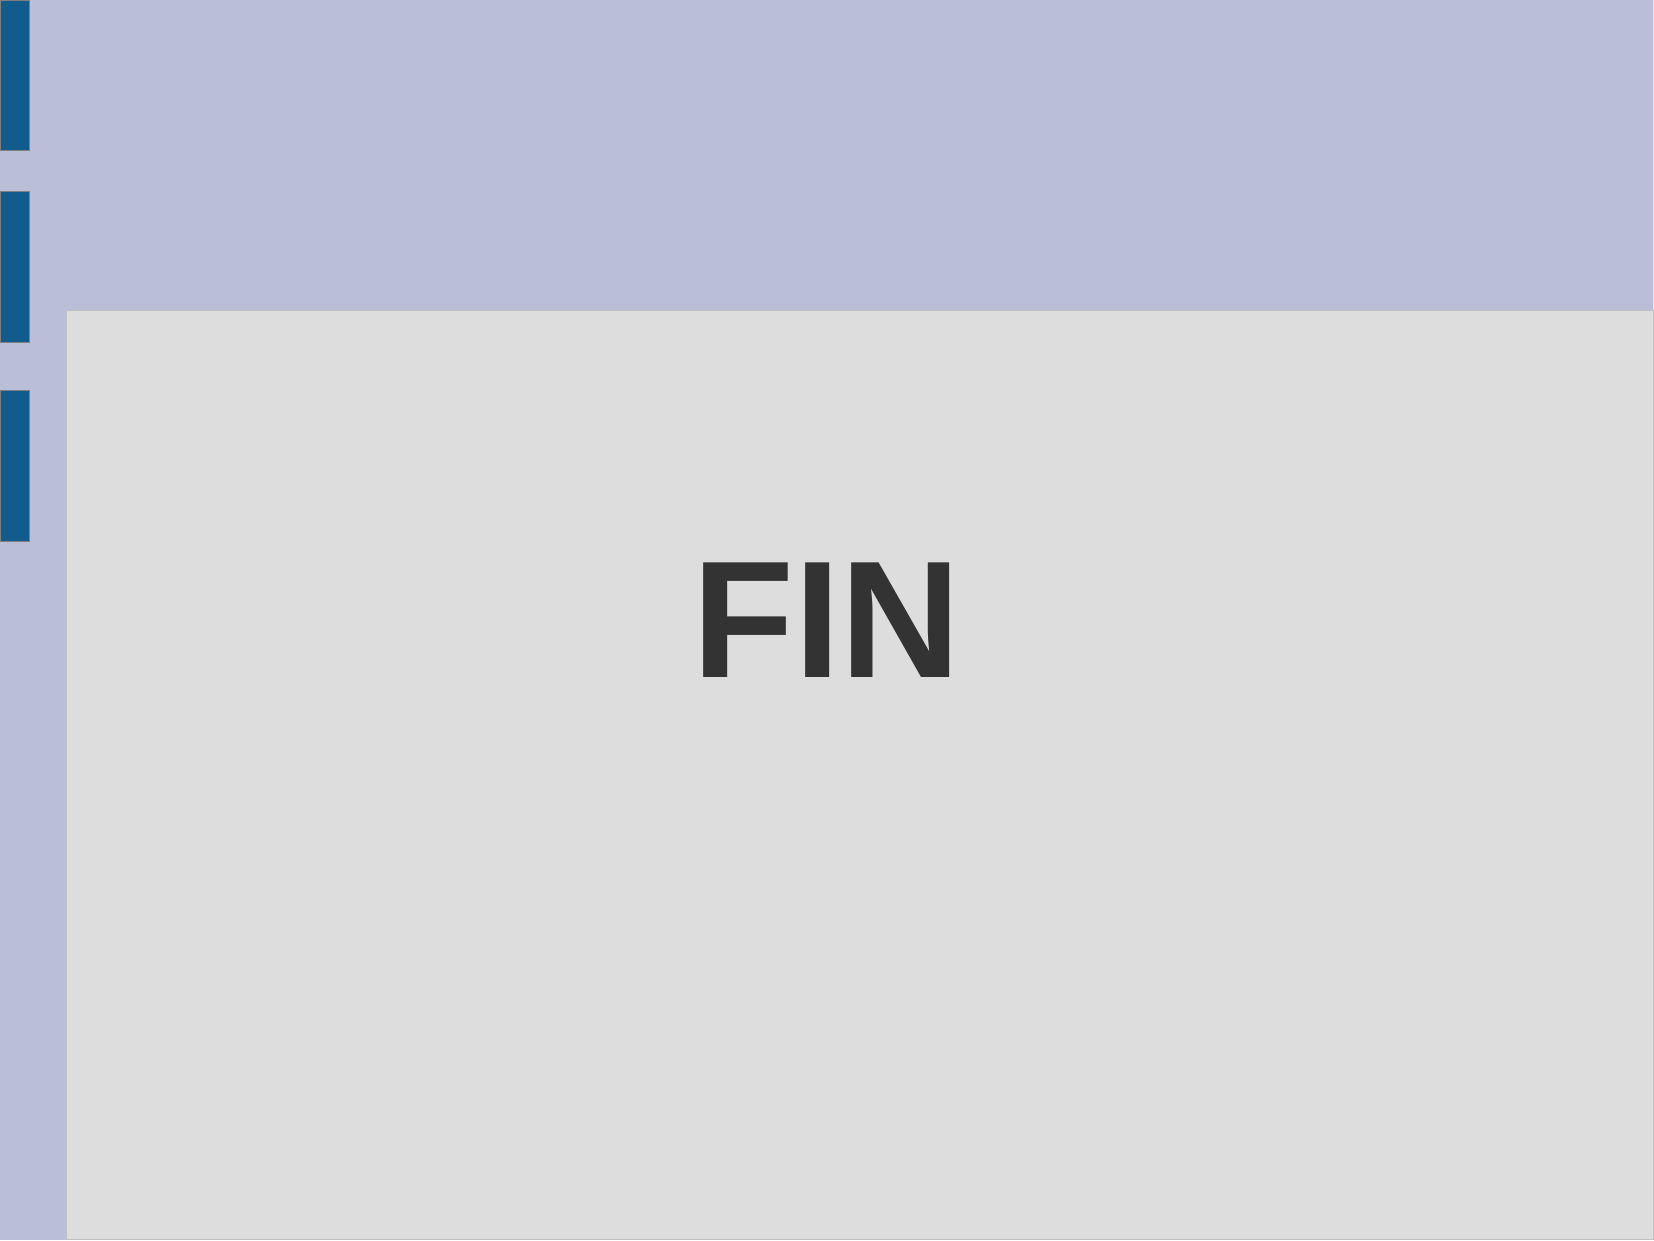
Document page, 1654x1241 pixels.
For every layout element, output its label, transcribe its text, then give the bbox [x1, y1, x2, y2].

title FIN [0, 0, 1654, 1241]
